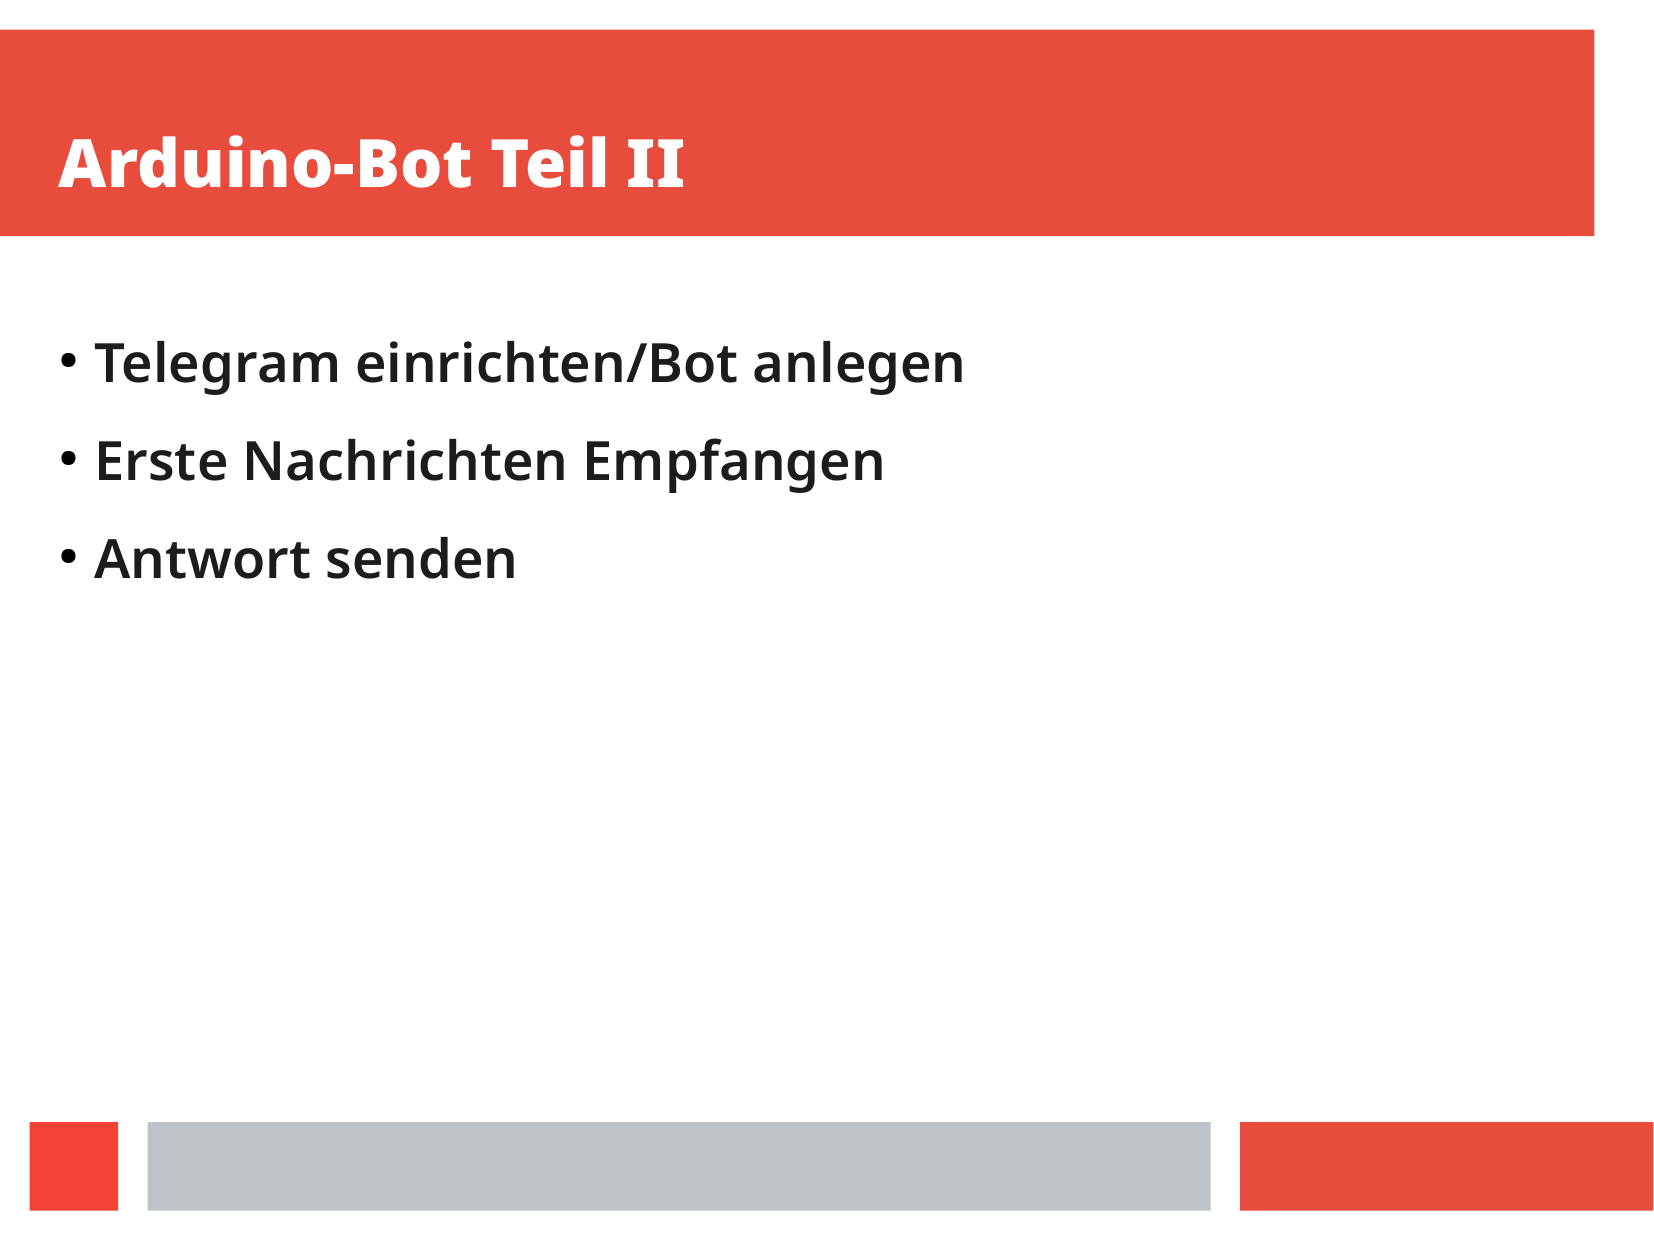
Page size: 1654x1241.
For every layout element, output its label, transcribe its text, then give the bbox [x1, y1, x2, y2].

title Arduino-Bot Teil II [59, 59, 1595, 207]
list Telegram einrichten/Bot anlegen Erste Nachrichten Empfangen Antwort senden [59, 324, 1565, 1093]
